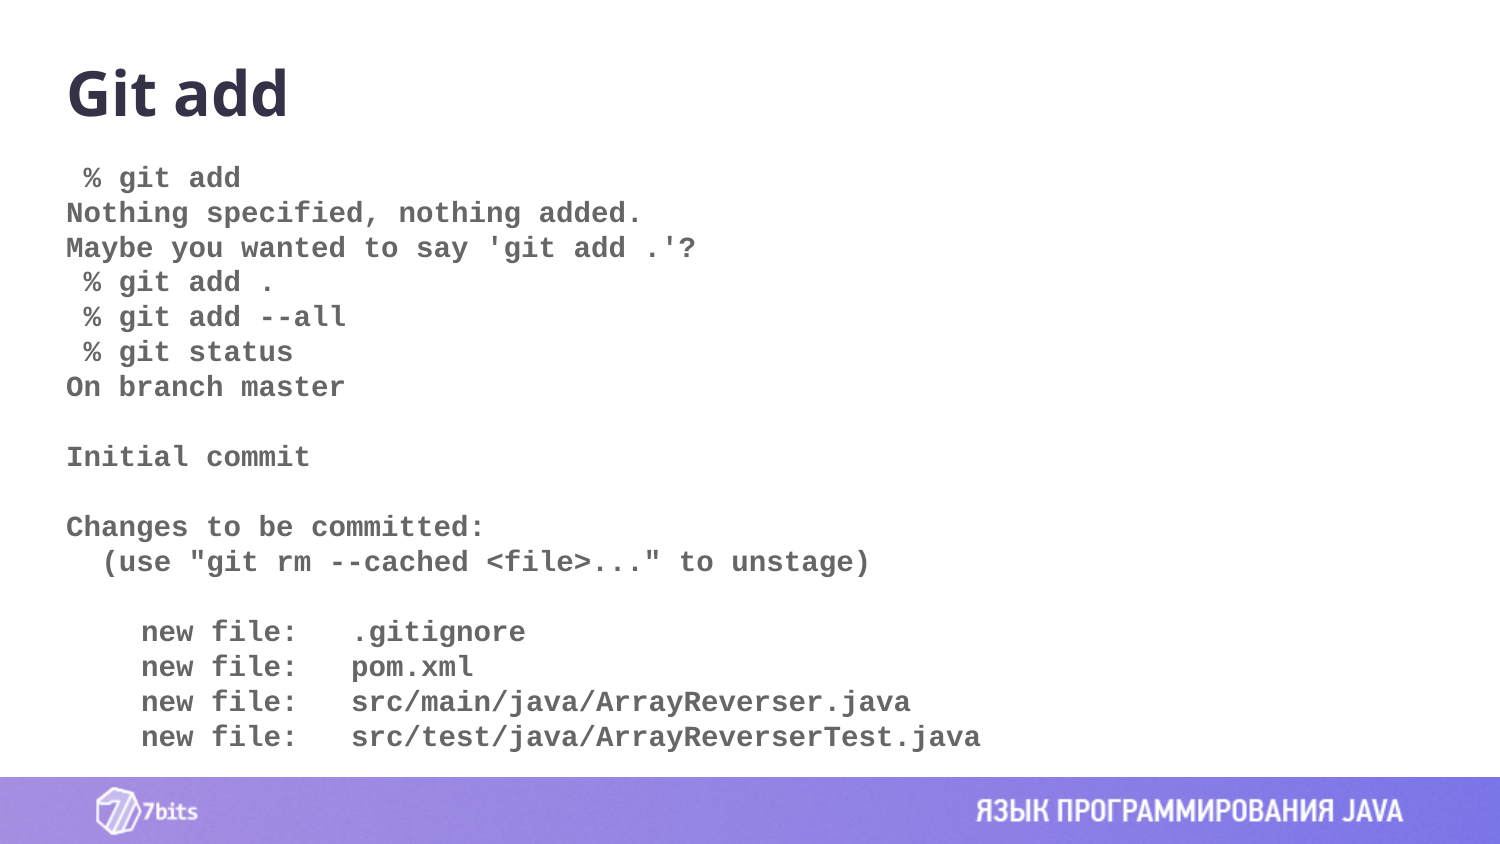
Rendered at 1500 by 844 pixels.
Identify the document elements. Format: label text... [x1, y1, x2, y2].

list % git add Nothing specified, nothing added. Maybe you wanted to say 'git add .'? % git add . % git add --all % git status On branch master Initial commit Changes to be committed: (use "git rm --cached <file>..." to unstage) new file: .gitignore new file: pom.xml new file: src/main/java/ArrayReverser.java new file: src/test/java/ArrayReverserTest.java [51, 142, 1449, 750]
picture [0, 777, 1500, 844]
title Git add [51, 38, 1449, 133]
